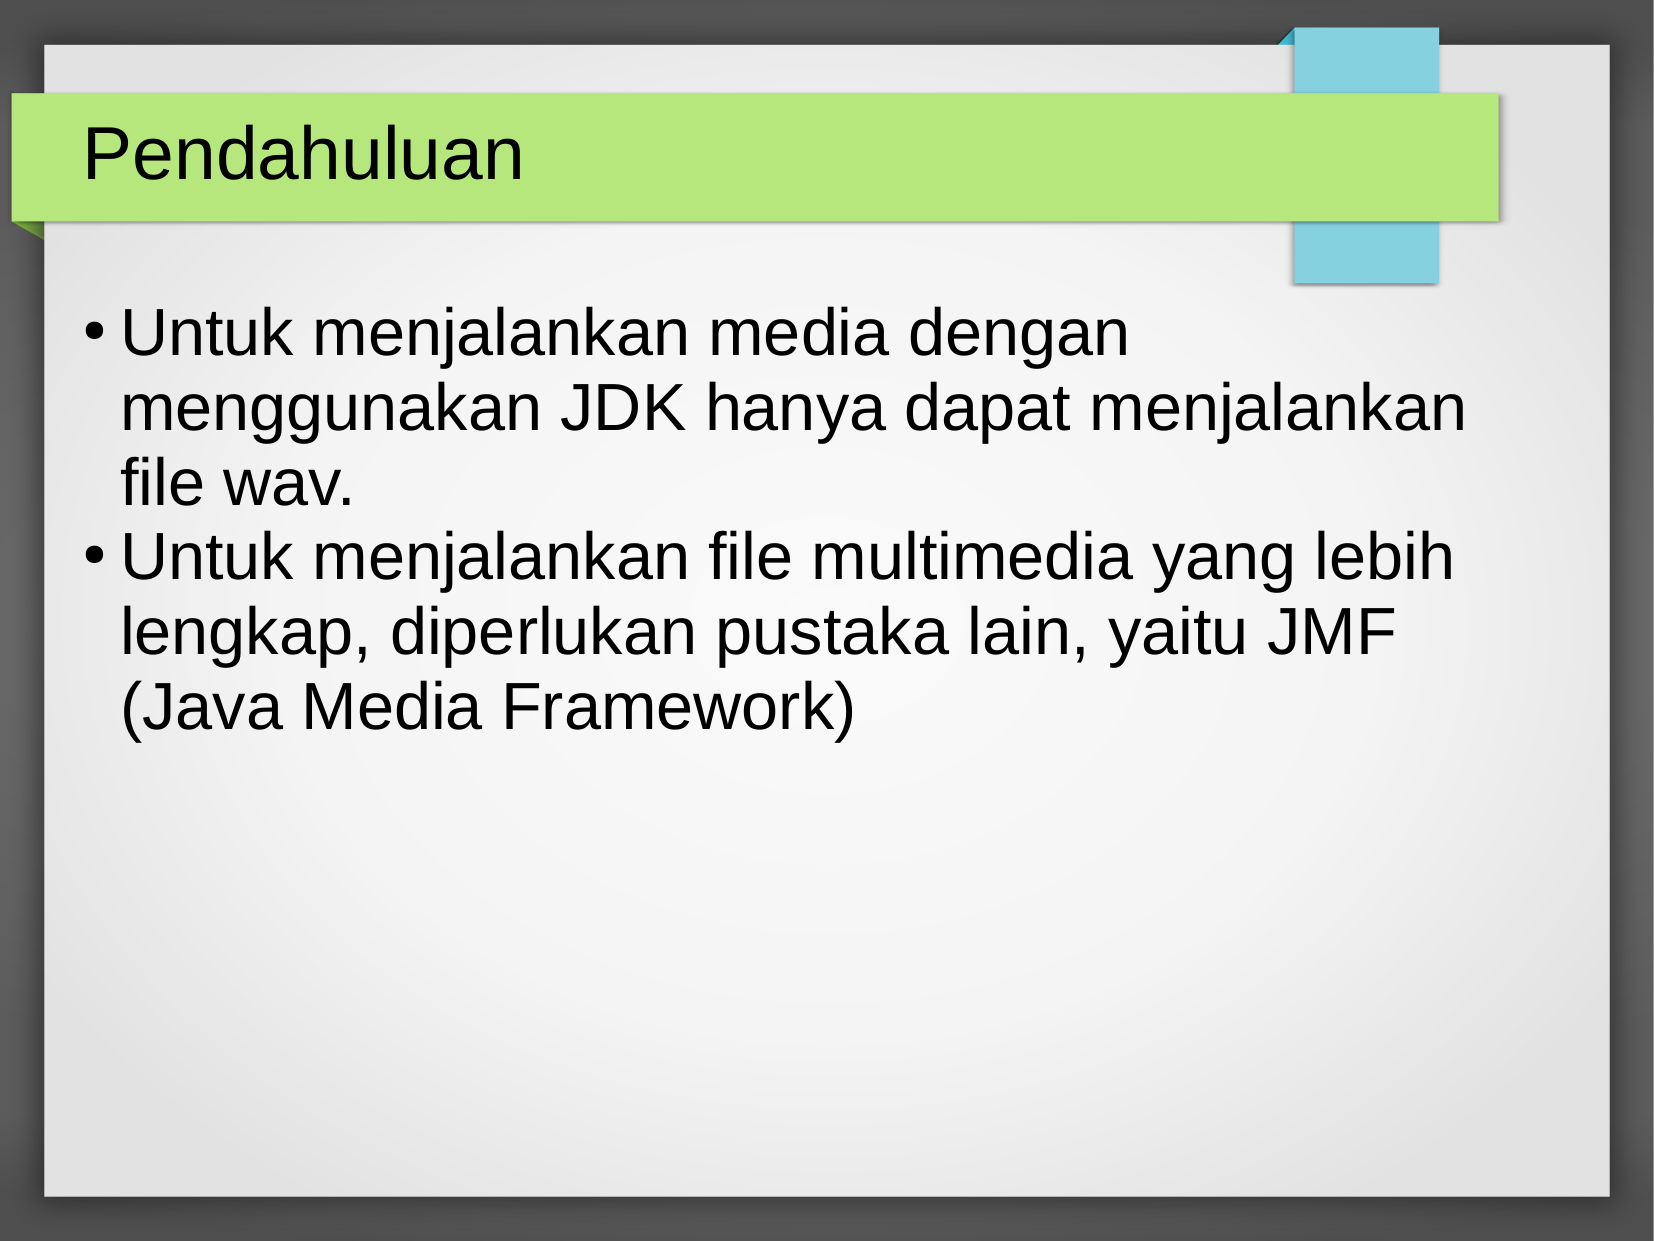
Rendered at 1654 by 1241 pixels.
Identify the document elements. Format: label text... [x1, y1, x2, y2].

picture [0, 0, 1654, 1241]
subtitle Untuk menjalankan media dengan menggunakan JDK hanya dapat menjalankan file wav. Untuk menjalankan file multimedia yang lebih lengkap, diperlukan pustaka lain, yaitu JMF (Java Media Framework) [82, 295, 1571, 1015]
title Pendahuluan [82, 94, 1264, 213]
